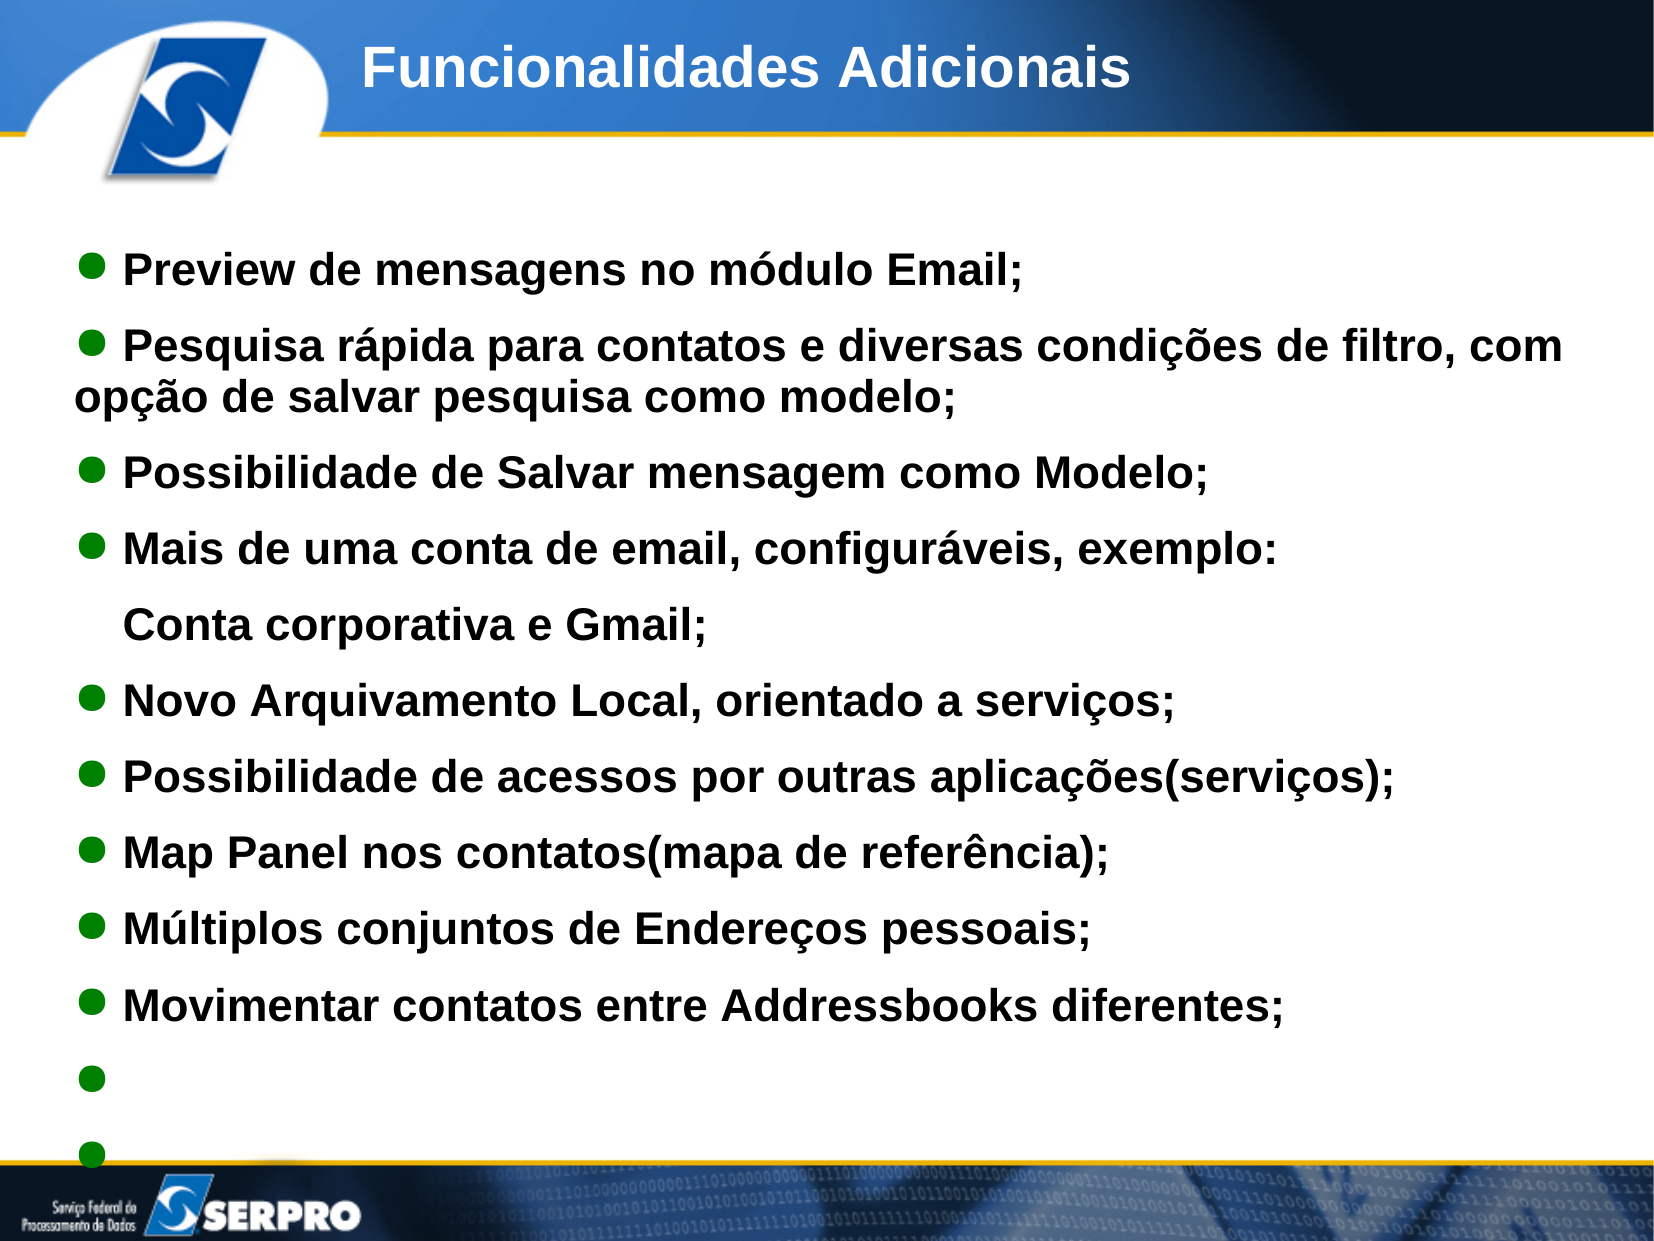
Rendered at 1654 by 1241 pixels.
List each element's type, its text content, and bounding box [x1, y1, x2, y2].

text_box Preview de mensagens no módulo Email; Pesquisa rápida para contatos e diversas condições de filtro, com opção de salvar pesquisa como modelo; Possibilidade de Salvar mensagem como Modelo; Mais de uma conta de email, configuráveis, exemplo: Conta corporativa e Gmail; Novo Arquivamento Local, orientado a serviços; Possibilidade de acessos por outras aplicações(serviços); Map Panel nos contatos(mapa de referência); Múltiplos conjuntos de Endereços pessoais; Movimentar contatos entre Addressbooks diferentes; [59, 236, 1595, 1239]
picture [0, 0, 1654, 1241]
title Funcionalidades Adicionais [361, 32, 1603, 102]
